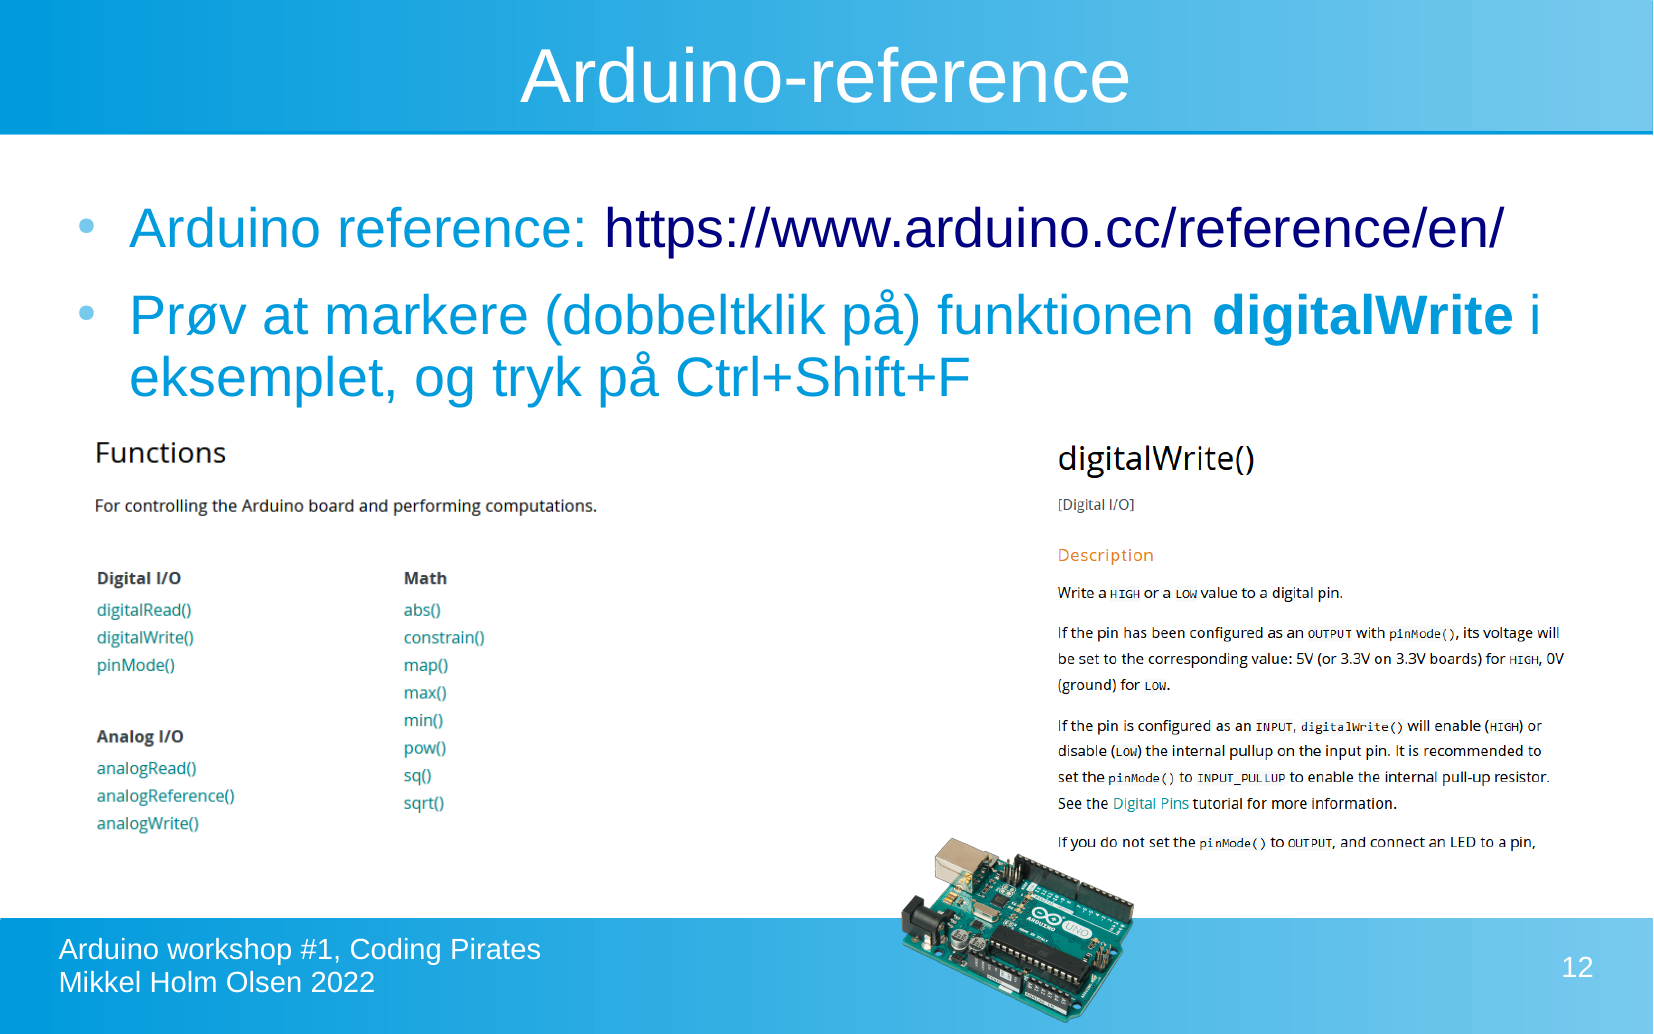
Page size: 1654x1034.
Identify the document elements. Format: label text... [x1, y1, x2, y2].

title Arduino-reference [58, 32, 1594, 120]
picture [900, 436, 1576, 1024]
picture [84, 430, 601, 863]
list Arduino reference: https://www.arduino.cc/reference/en/ Prøv at markere (dobbeltklik på) funktionen digitalWrite i eksemplet, og tryk på Ctrl+Shift+F [58, 196, 1594, 854]
